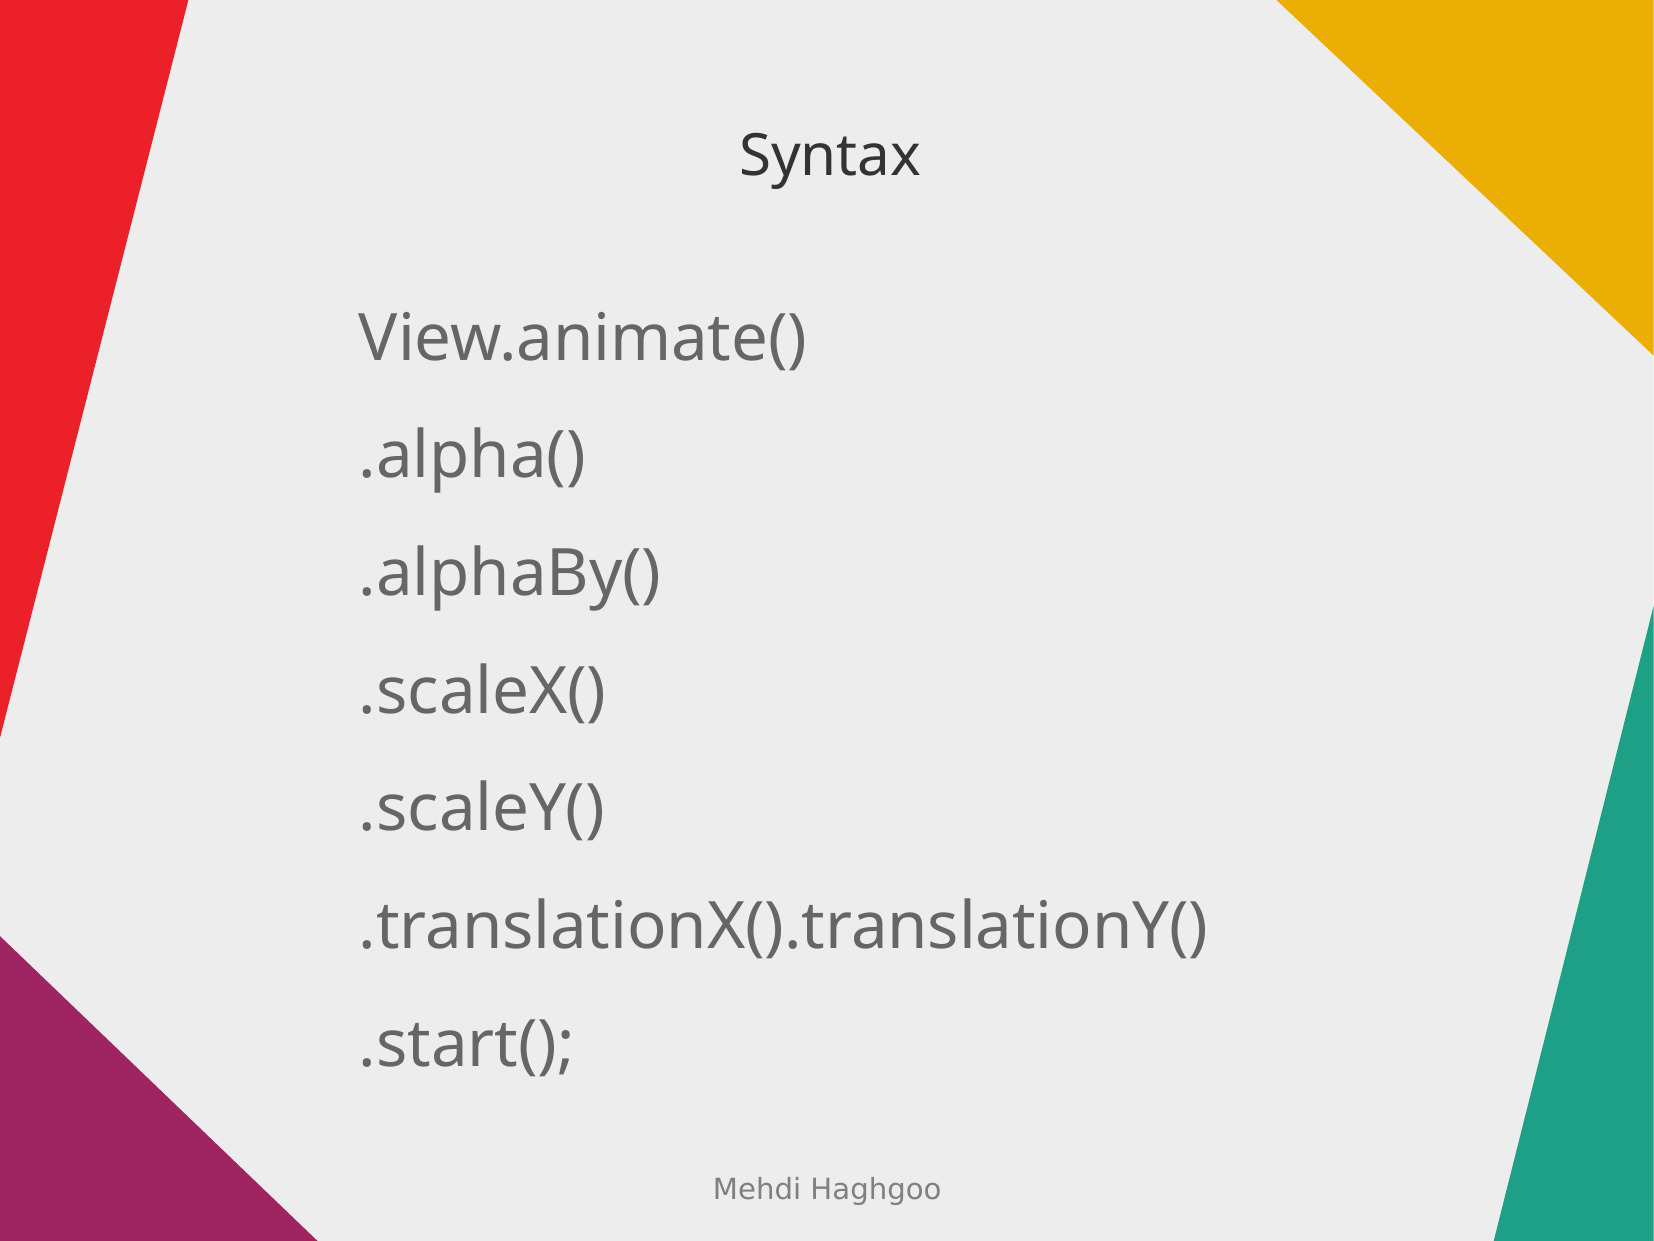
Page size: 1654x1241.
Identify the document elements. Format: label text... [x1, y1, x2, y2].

title Syntax [289, 49, 1372, 257]
list View.animate() .alpha() .alphaBy() .scaleX() .scaleY() .translationX().translationY() .start(); [289, 290, 1372, 1090]
